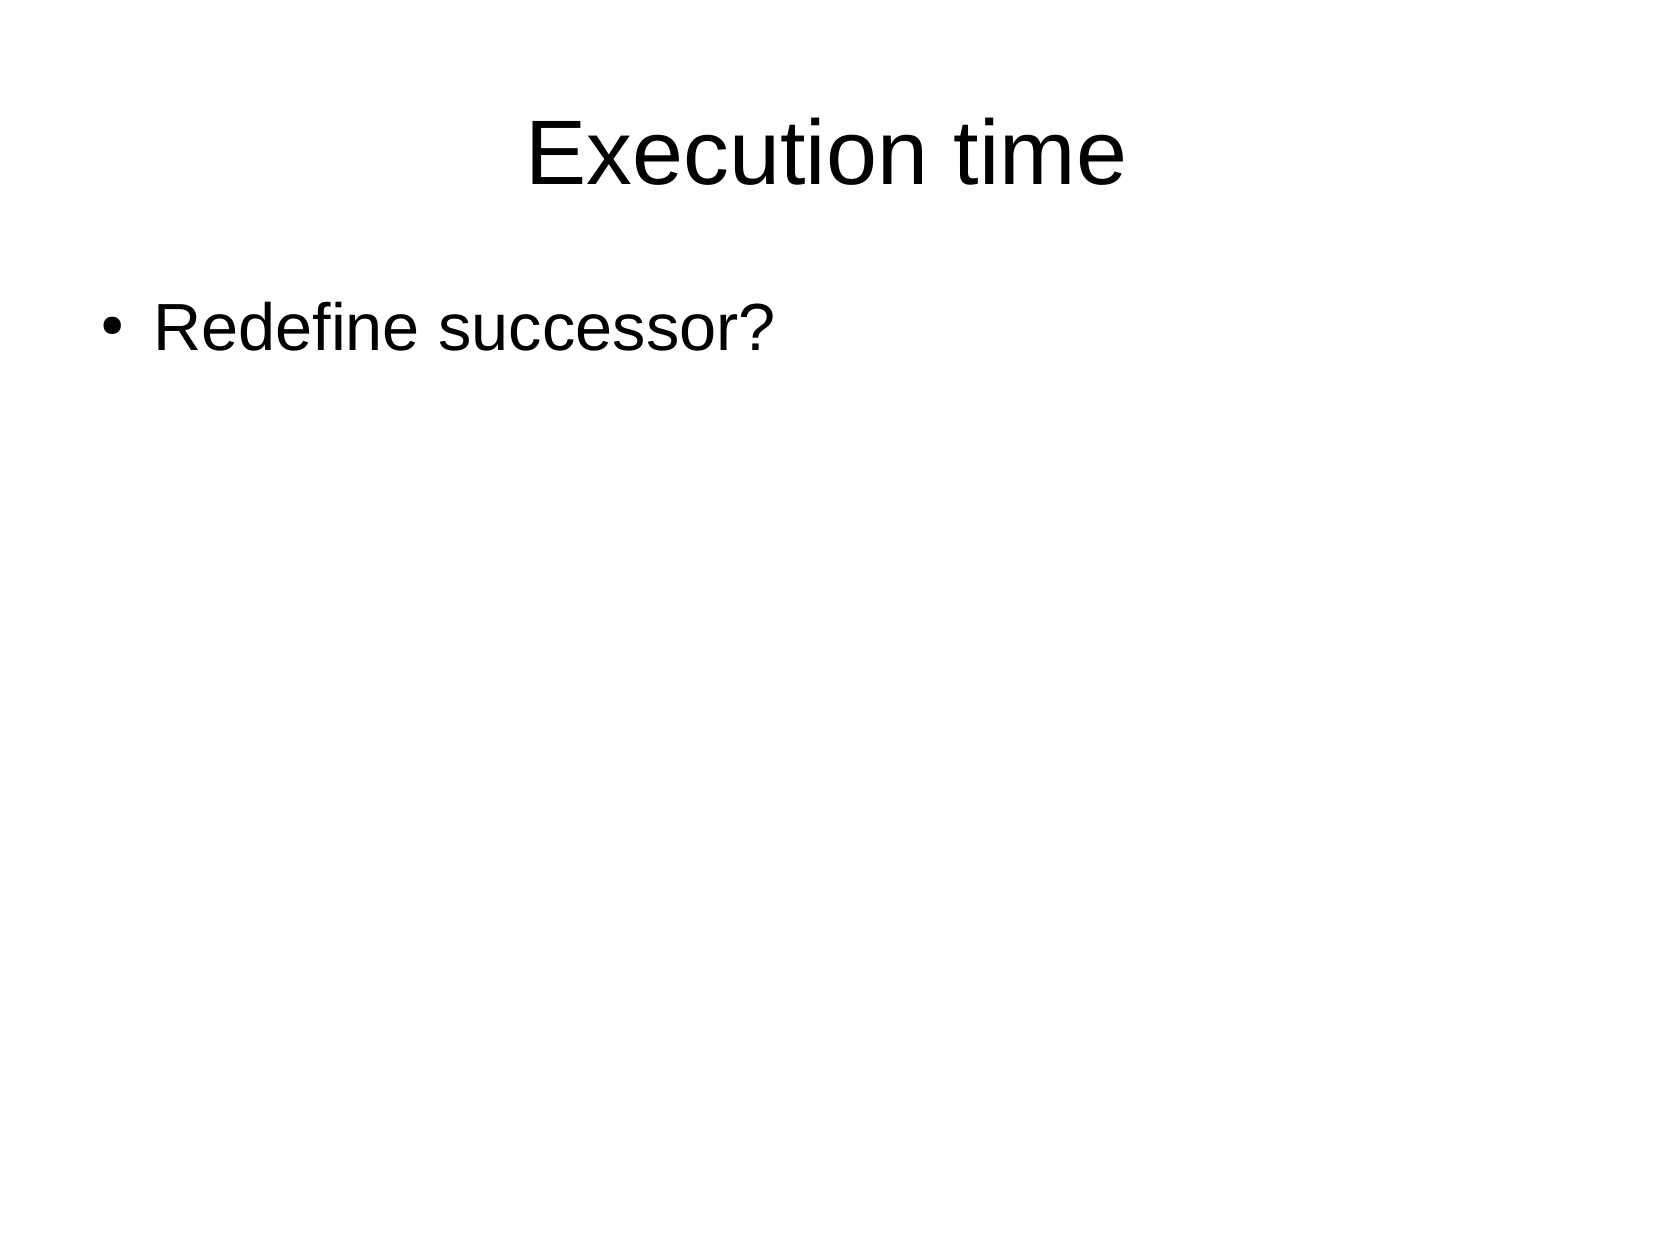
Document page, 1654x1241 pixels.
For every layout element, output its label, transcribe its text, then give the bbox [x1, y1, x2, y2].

list Redefine successor? [82, 290, 1571, 1010]
title Execution time [82, 49, 1571, 257]
